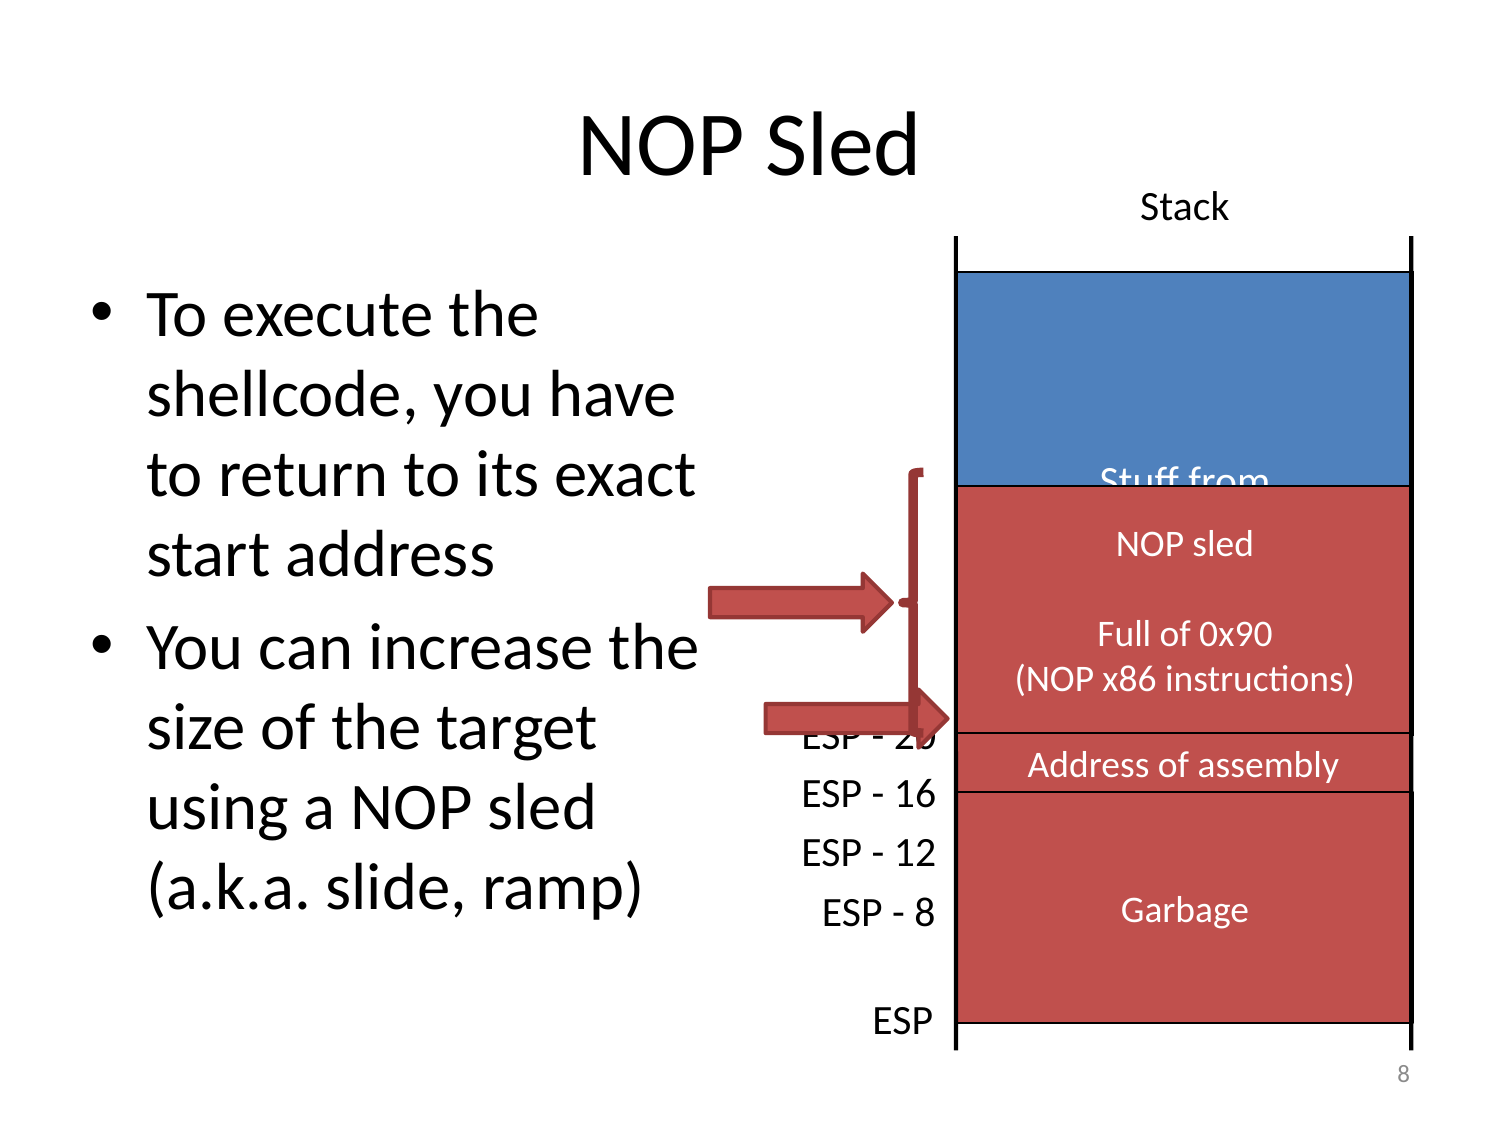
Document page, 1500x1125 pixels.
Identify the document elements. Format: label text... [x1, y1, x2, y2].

text_box ESP - 20 [786, 700, 952, 758]
text_box [918, 689, 948, 748]
text_box Garbage [959, 791, 1409, 1024]
text_box Address of assembly [958, 733, 1409, 791]
text_box ESP [857, 985, 949, 1050]
list To execute the shellcode, you have to return to its exact start address You can increase the size of the target using a NOP sled (a.k.a. slide, ramp) [75, 262, 752, 1005]
text_box ESP - 8 [806, 877, 951, 943]
text_box ESP - 12 [786, 817, 952, 883]
text_box ESP - 16 [786, 758, 952, 817]
text_box Stuff from previous frame [958, 271, 1409, 485]
slide_number <number> [1074, 1042, 1425, 1103]
text_box NOP sled Full of 0x90 (NOP x86 instructions) [958, 485, 1409, 733]
title NOP Sled [75, 45, 1425, 233]
text_box [765, 703, 908, 734]
text_box [709, 573, 892, 632]
text_box Stack [1125, 171, 1245, 237]
